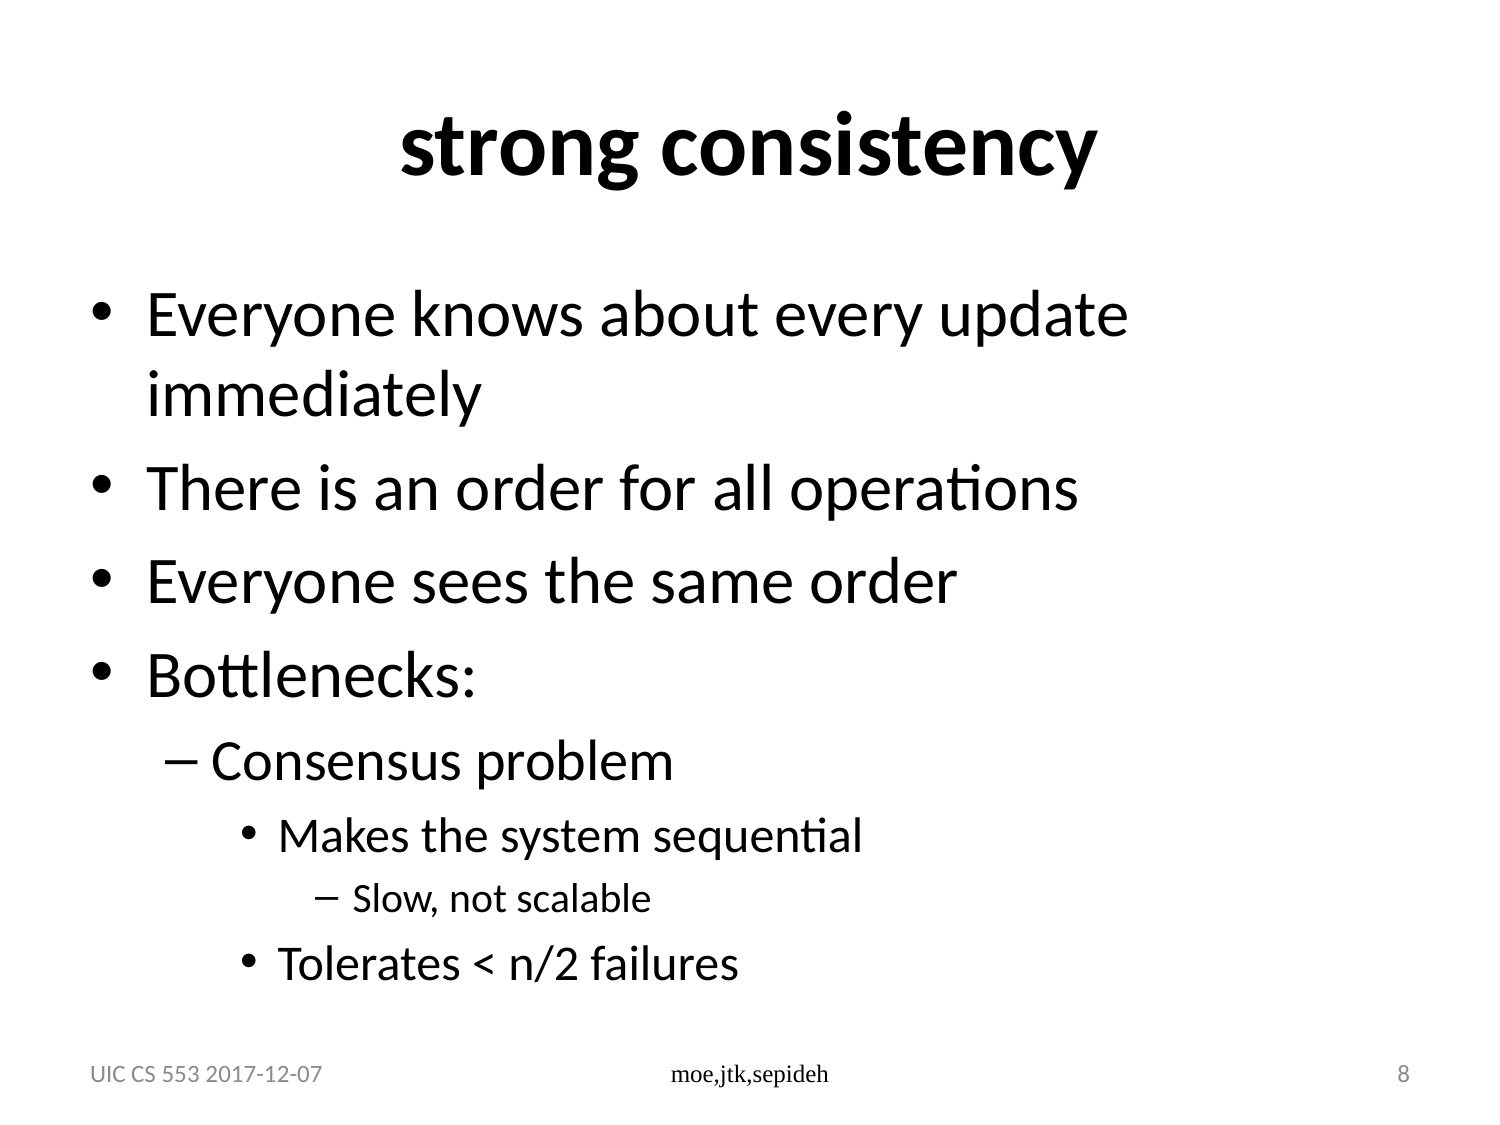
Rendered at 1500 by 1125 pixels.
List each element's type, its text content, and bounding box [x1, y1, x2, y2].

title strong consistency [75, 45, 1425, 233]
list Everyone knows about every update immediately There is an order for all operations Everyone sees the same order Bottlenecks: Consensus problem Makes the system sequential Slow, not scalable Tolerates < n/2 failures [75, 262, 1425, 1005]
